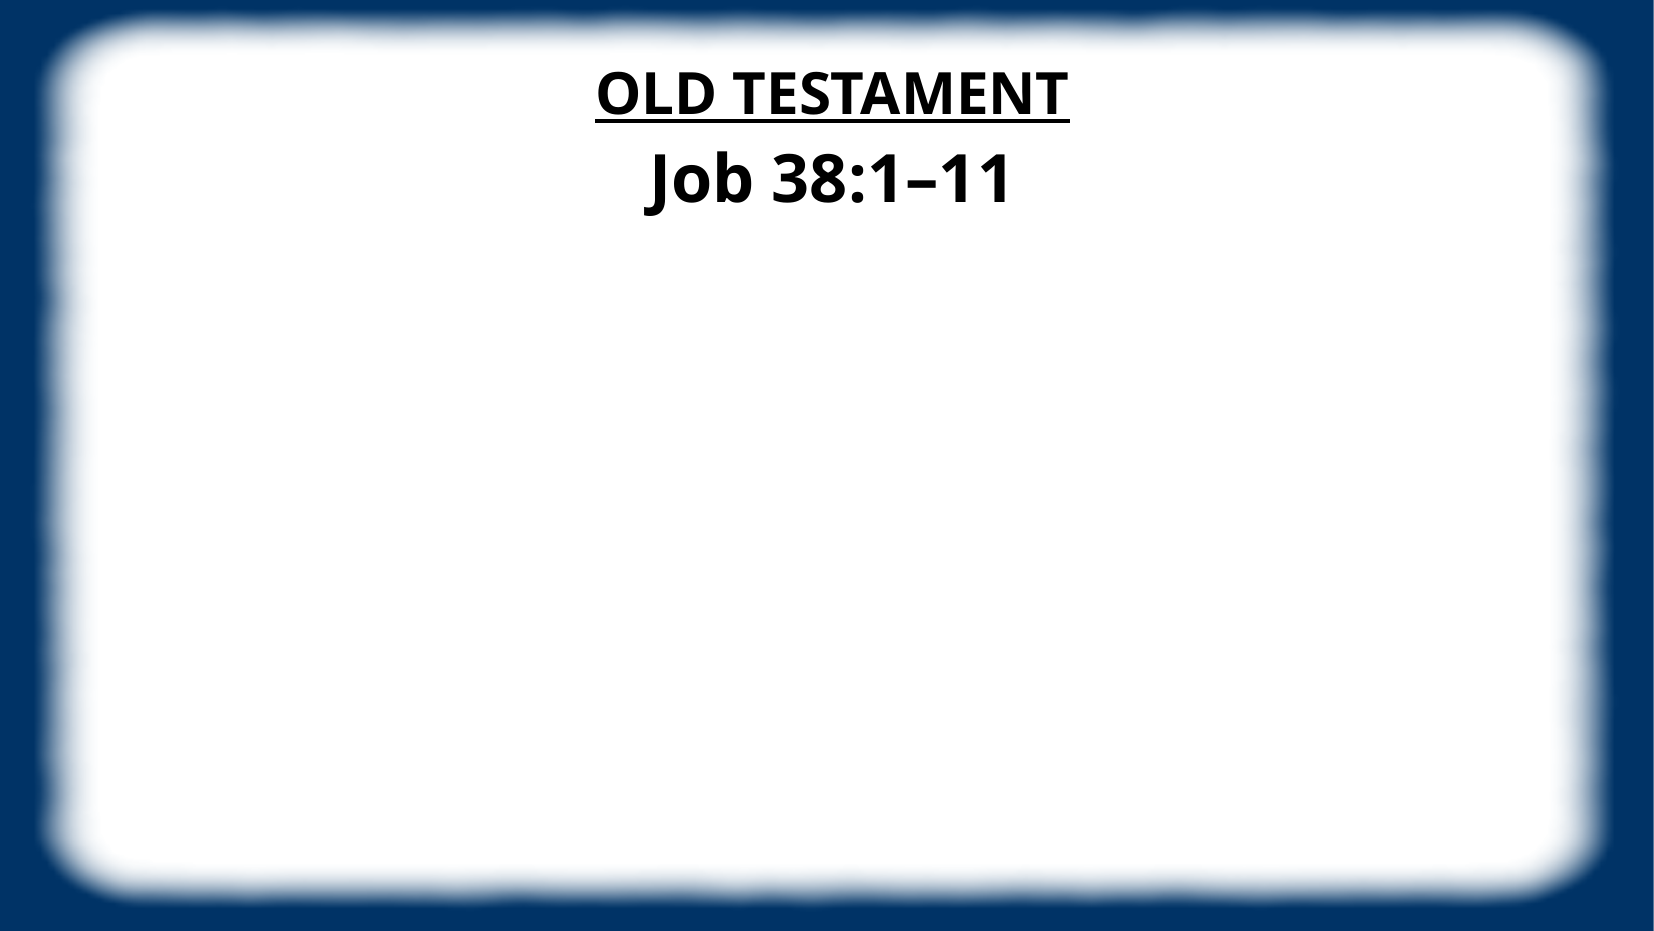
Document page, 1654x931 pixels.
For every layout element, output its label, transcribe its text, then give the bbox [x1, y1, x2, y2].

text_box OLD TESTAMENT Job 38:1–11 [75, 45, 1591, 226]
picture [0, 0, 1654, 931]
